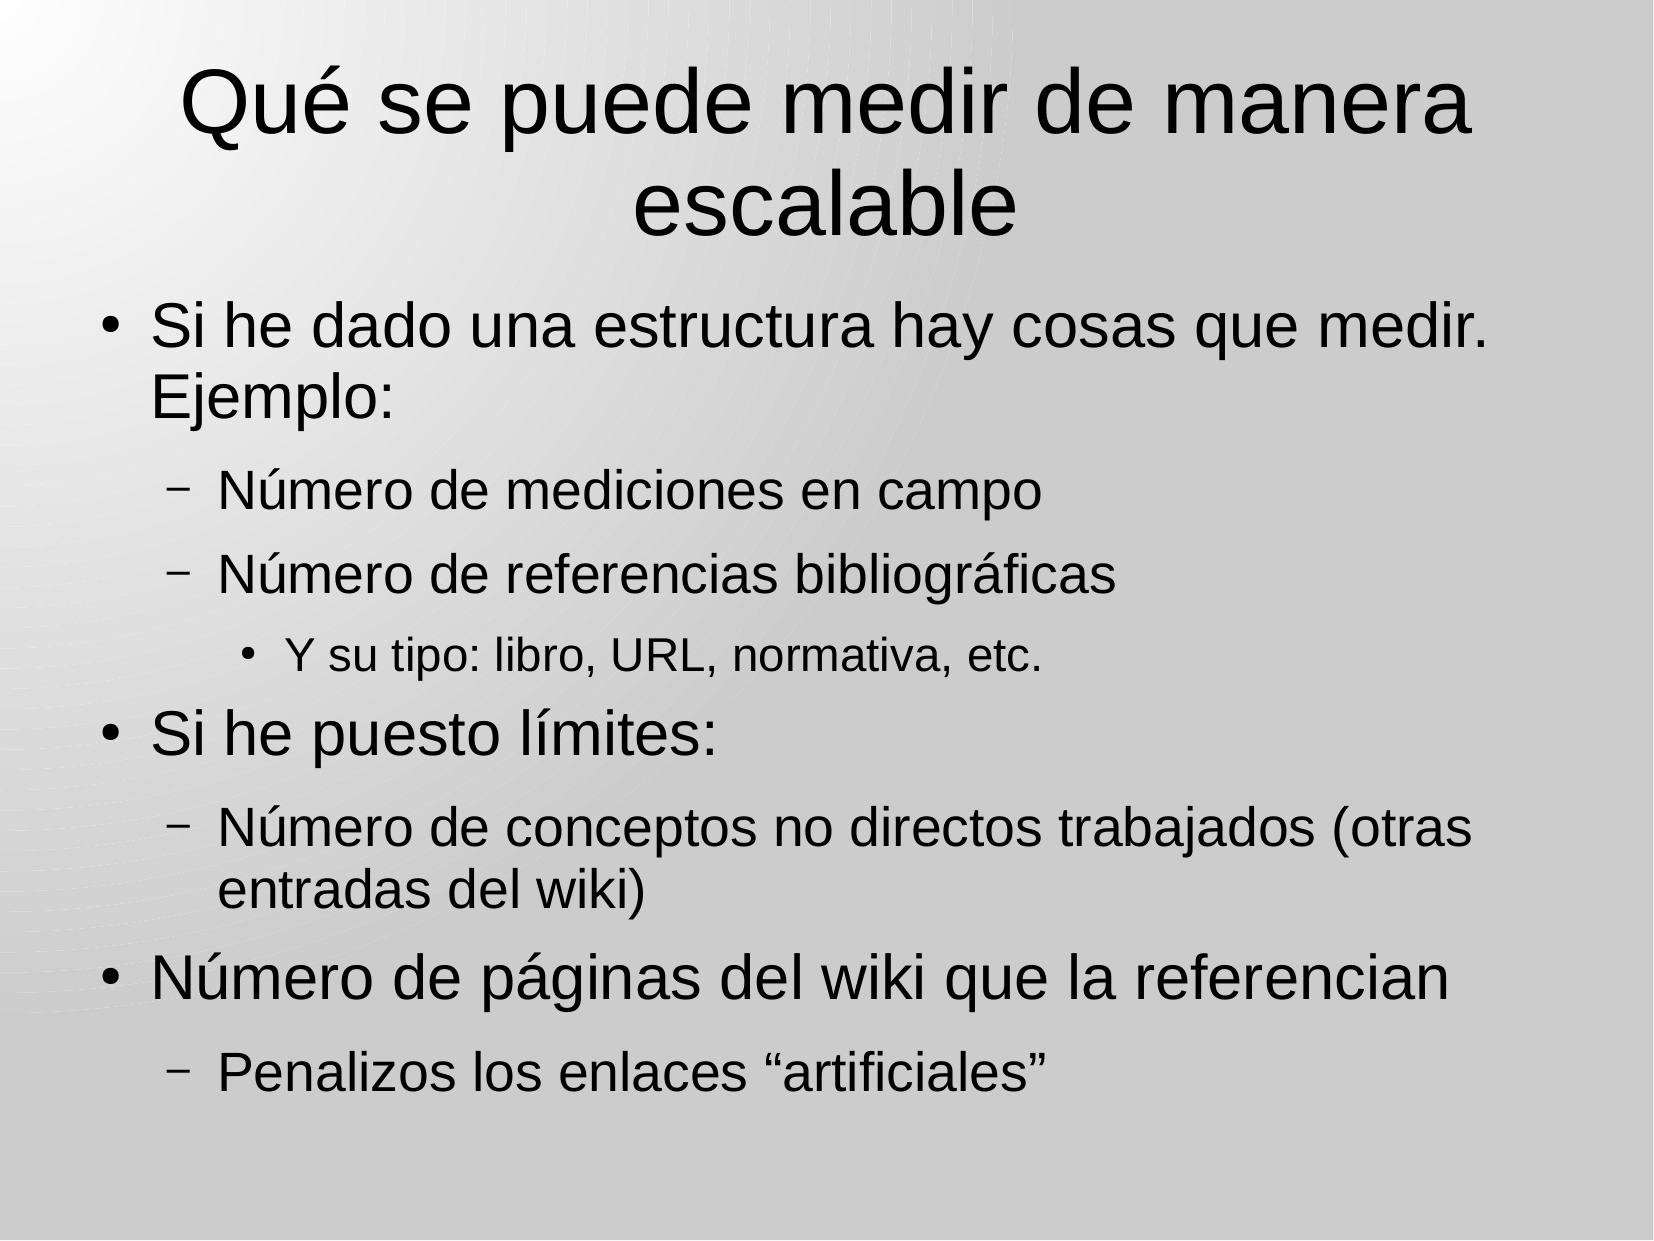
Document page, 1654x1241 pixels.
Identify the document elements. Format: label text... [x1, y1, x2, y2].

title Qué se puede medir de manera escalable [82, 49, 1571, 257]
list Si he dado una estructura hay cosas que medir. Ejemplo: Número de mediciones en campo Número de referencias bibliográficas Y su tipo: libro, URL, normativa, etc. Si he puesto límites: Número de conceptos no directos trabajados (otras entradas del wiki) Número de páginas del wiki que la referencian Penalizos los enlaces “artificiales” [82, 290, 1538, 1109]
